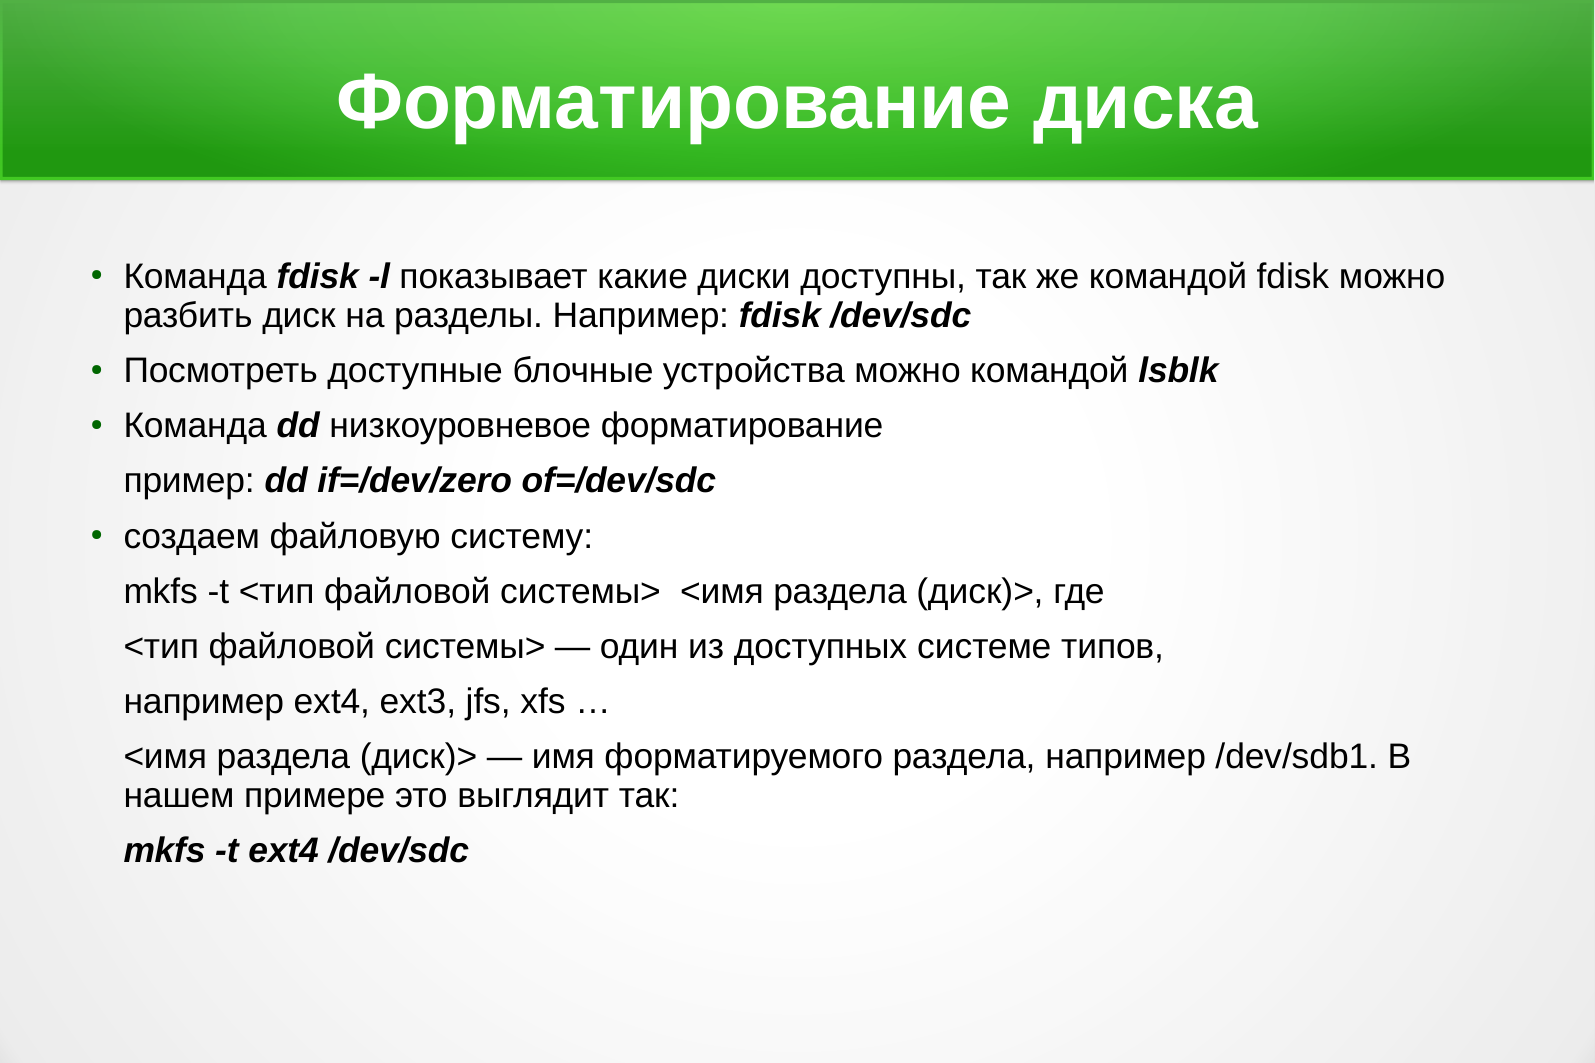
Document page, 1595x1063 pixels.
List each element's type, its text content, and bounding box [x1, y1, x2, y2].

list Команда fdisk -l показывает какие диски доступны, так же командой fdisk можно разбить диск на разделы. Например: fdisk /dev/sdc Посмотреть доступные блочные устройства можно командой lsblk Команда dd низкоуровневое форматирование пример: dd if=/dev/zero of=/dev/sdc создаем файловую систему: mkfs -t <тип файловой системы> <имя раздела (диск)>, где <тип файловой системы> — один из доступных системе типов, например ext4, ext3, jfs, xfs … <имя раздела (диск)> — имя форматируемого раздела, например /dev/sdb1. В нашем примере это выглядит так: mkfs -t ext4 /dev/sdс [79, 256, 1515, 873]
title Форматирование диска [79, 40, 1515, 162]
